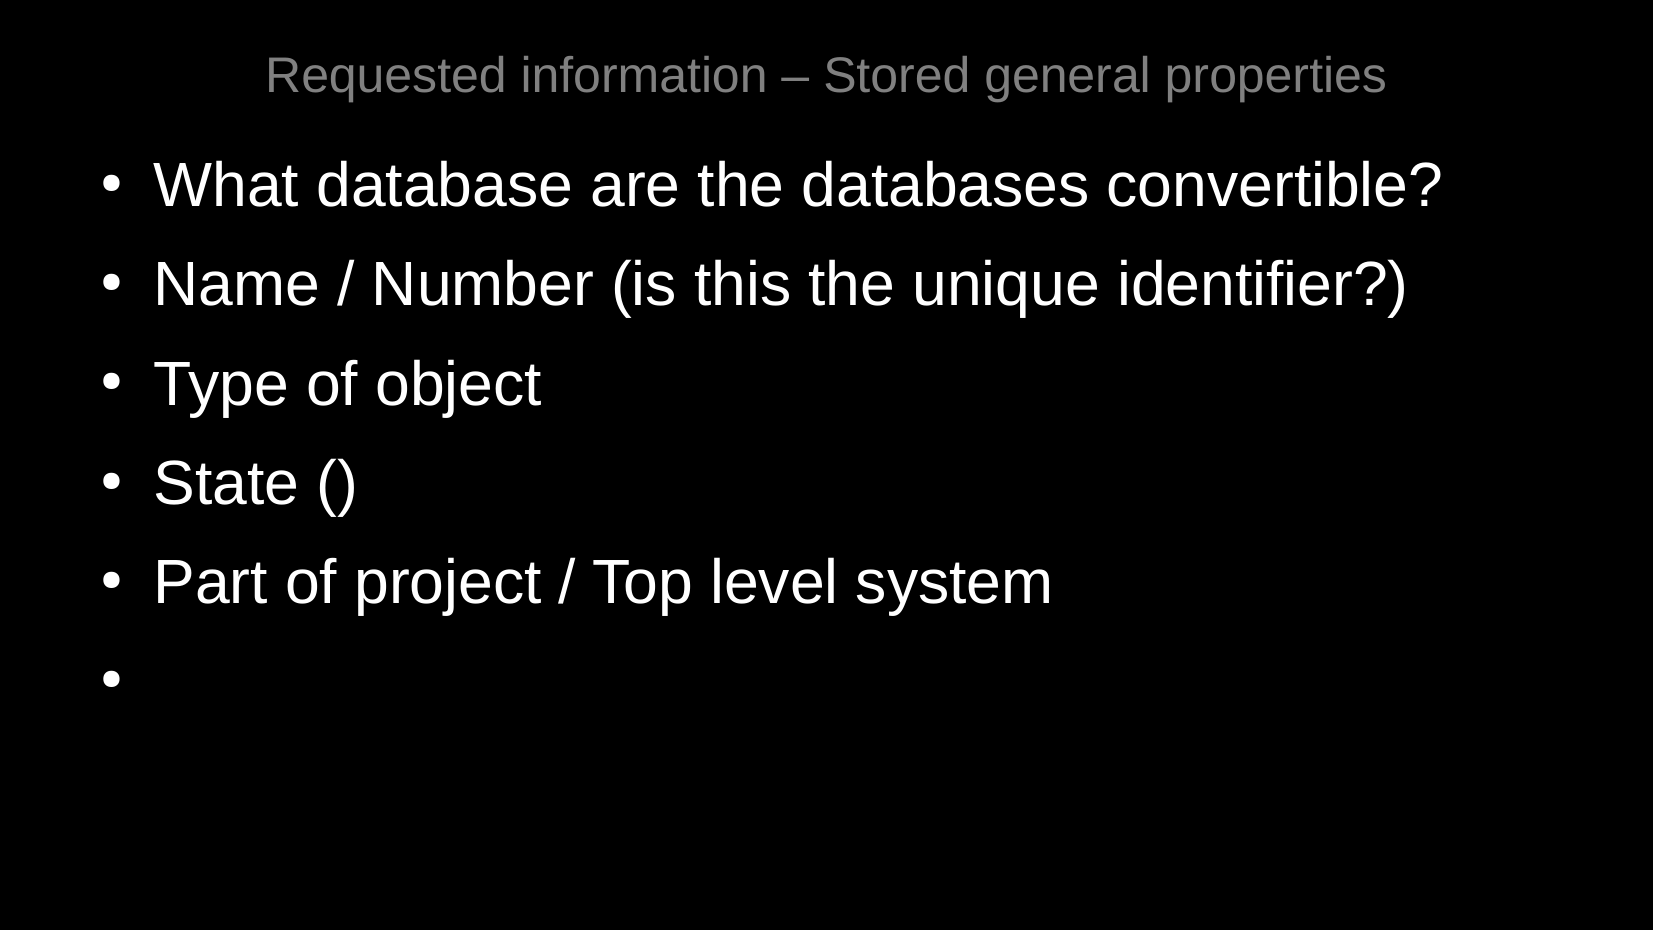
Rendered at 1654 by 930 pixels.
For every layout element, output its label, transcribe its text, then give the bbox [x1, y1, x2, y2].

title Requested information – Stored general properties [82, 37, 1571, 113]
list What database are the databases convertible? Name / Number (is this the unique identifier?) Type of object State () Part of project / Top level system [82, 150, 1571, 826]
